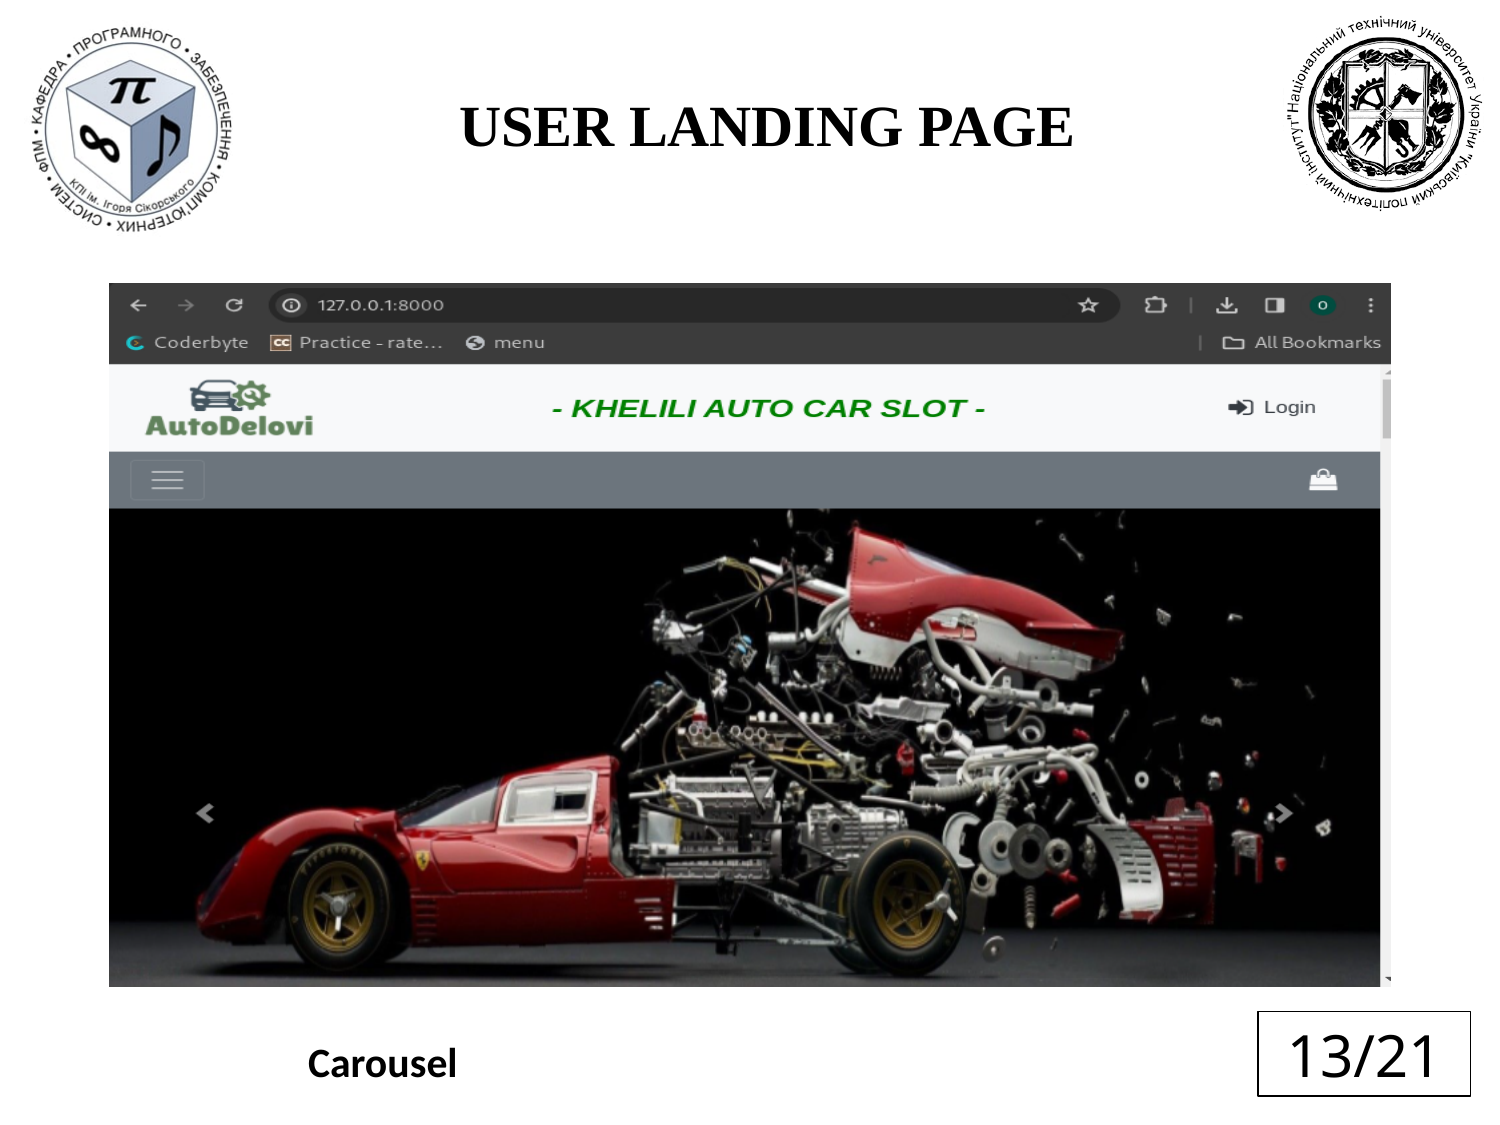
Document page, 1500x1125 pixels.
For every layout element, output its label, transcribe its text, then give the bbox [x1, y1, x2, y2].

title USER LANDING PAGE [230, 0, 1306, 259]
text_box 13/21 [1257, 1011, 1471, 1097]
picture [109, 283, 1391, 987]
picture [16, 12, 254, 251]
text_box Carousel [293, 1020, 1207, 1101]
picture [1283, 12, 1484, 213]
